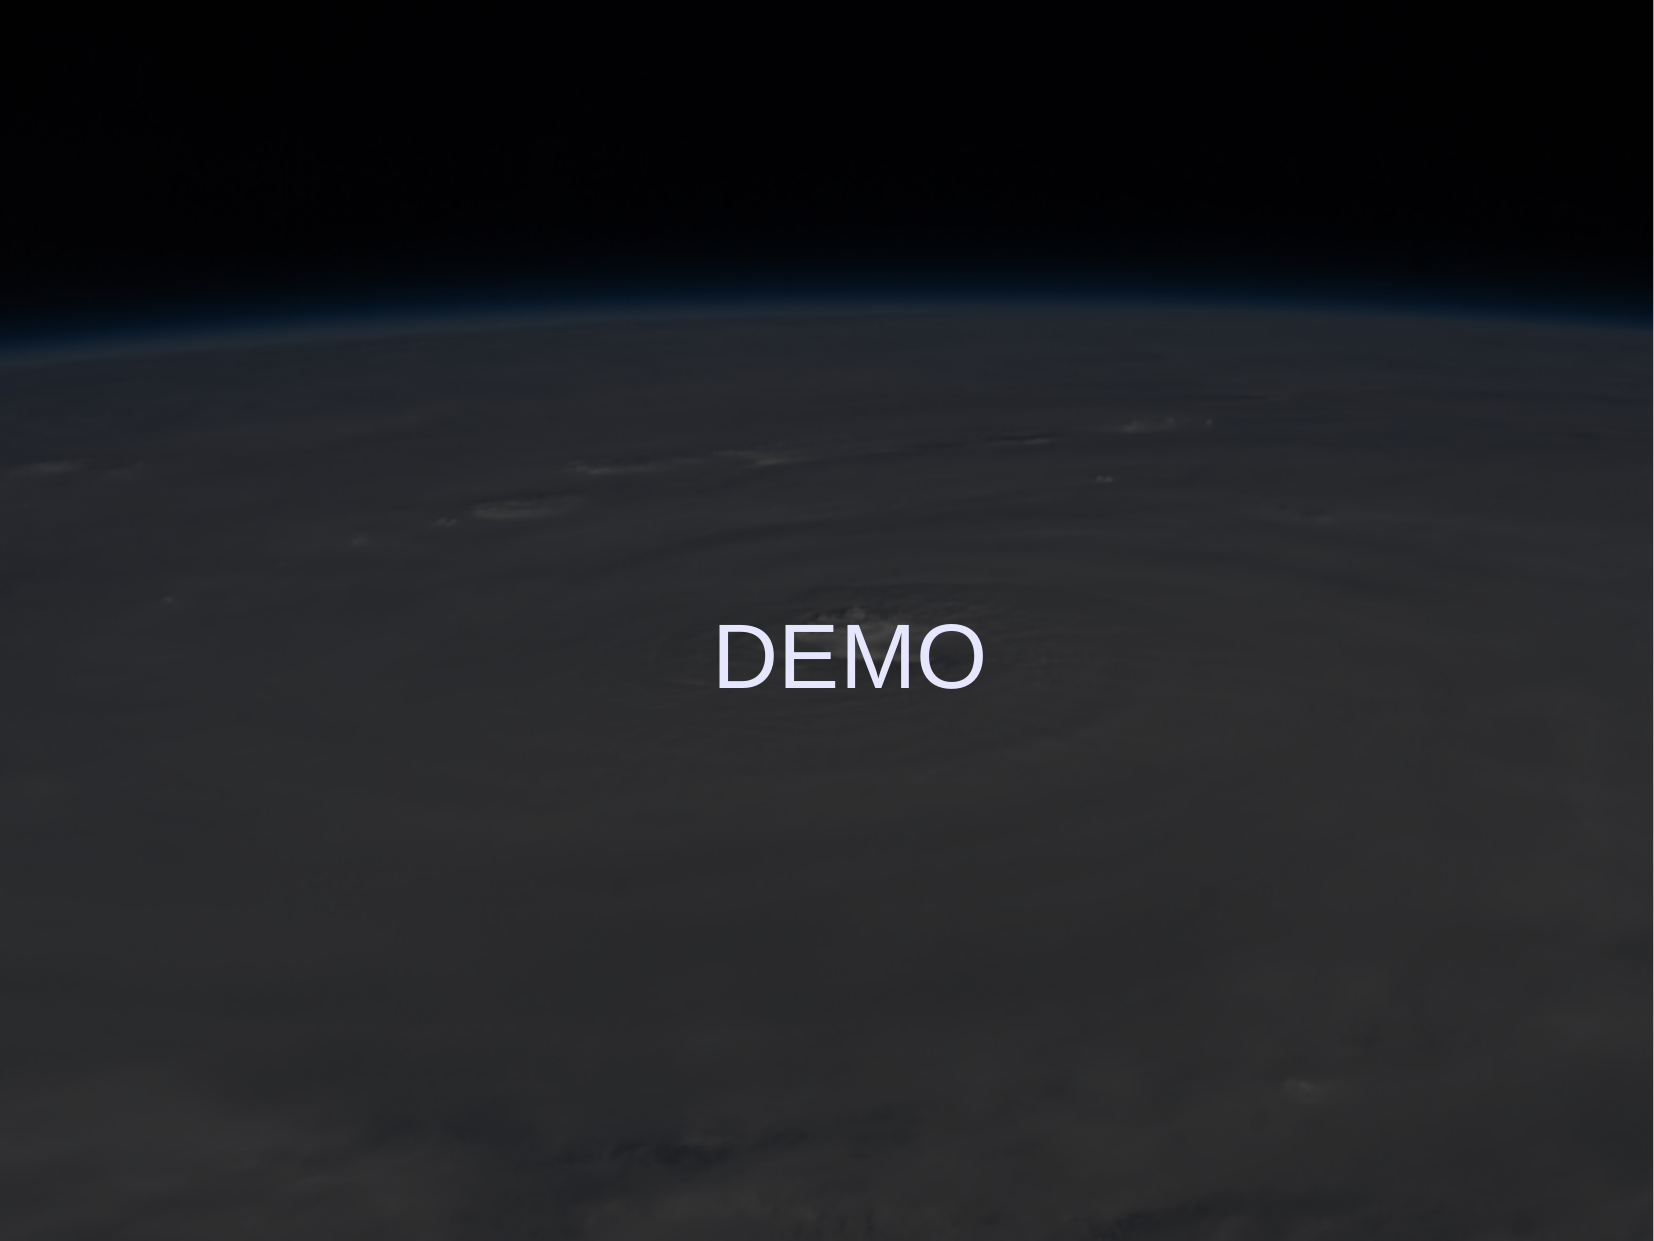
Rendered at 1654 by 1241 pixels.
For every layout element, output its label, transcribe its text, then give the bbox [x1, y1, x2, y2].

title DEMO [106, 561, 1595, 754]
picture [0, 0, 1654, 1241]
